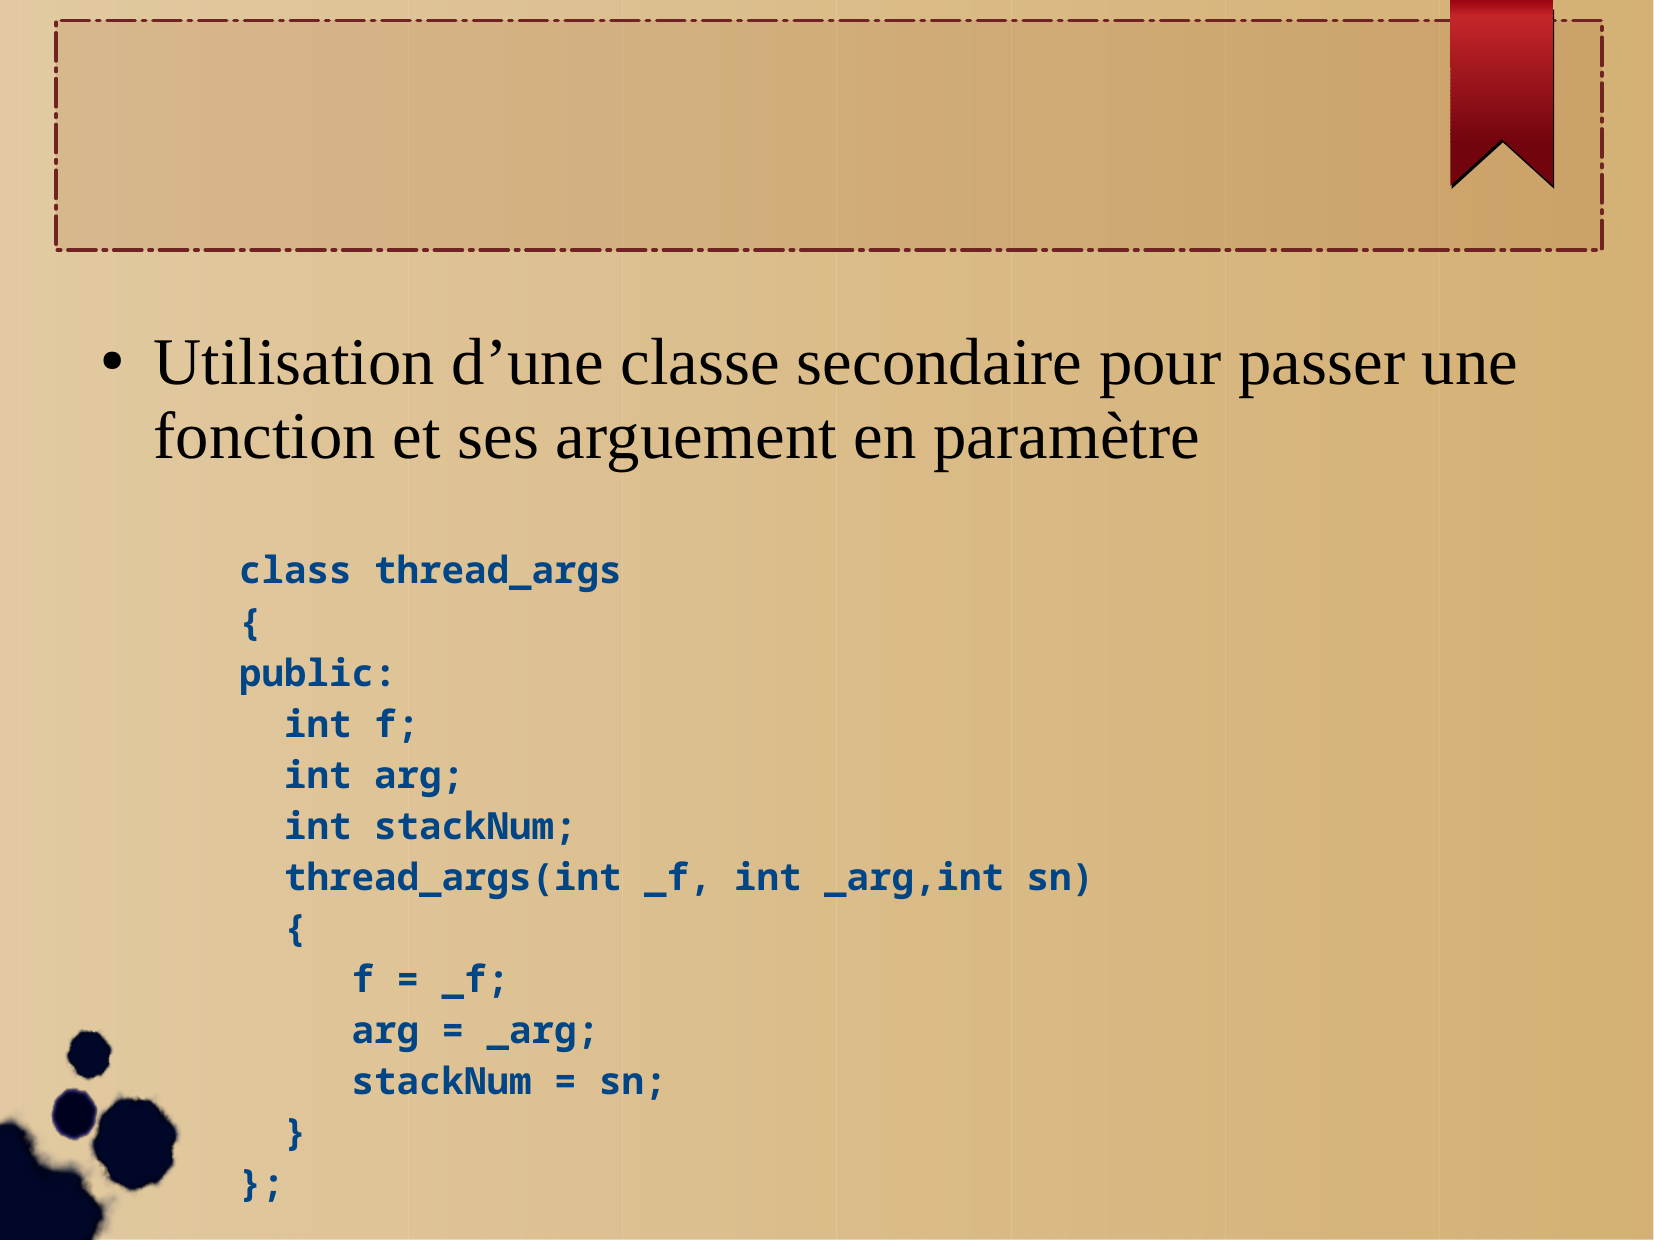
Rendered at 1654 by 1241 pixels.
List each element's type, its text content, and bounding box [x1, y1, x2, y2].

text_box class thread_args { public: int f; int arg; int stackNum; thread_args(int _f, int _arg,int sn) { f = _f; arg = _arg; stackNum = sn; } }; [224, 536, 1146, 1158]
list Utilisation d’une classe secondaire pour passer une fonction et ses arguement en paramètre [82, 118, 1571, 1010]
